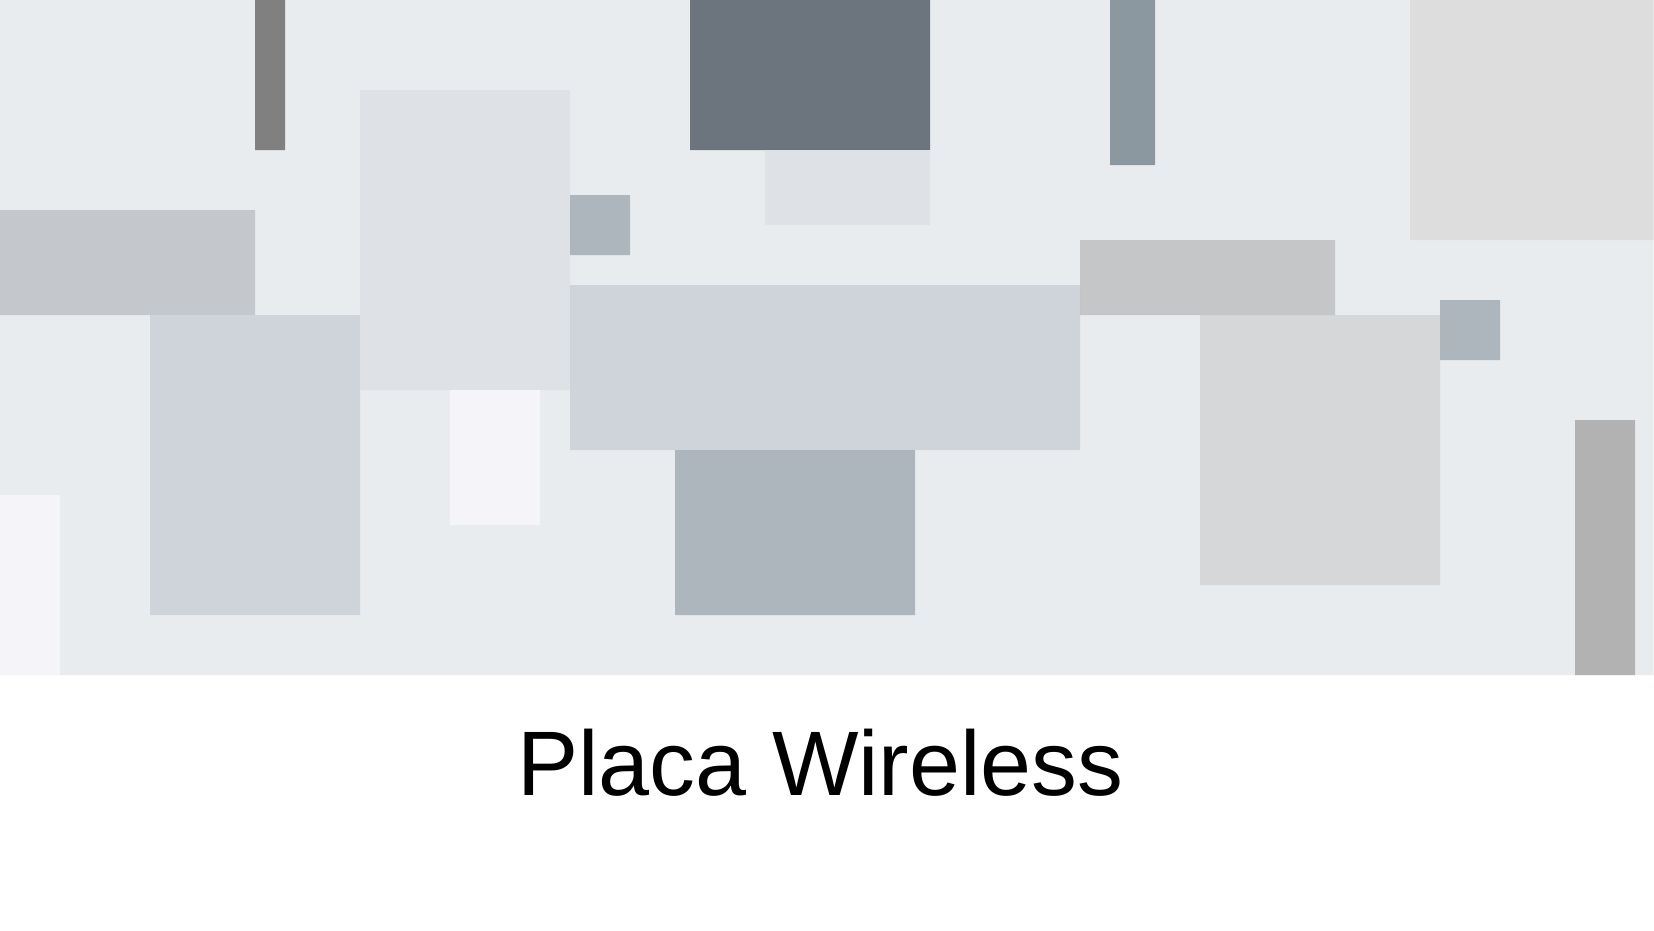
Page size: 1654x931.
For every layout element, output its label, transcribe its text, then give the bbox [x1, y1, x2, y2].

title Placa Wireless [76, 685, 1565, 841]
